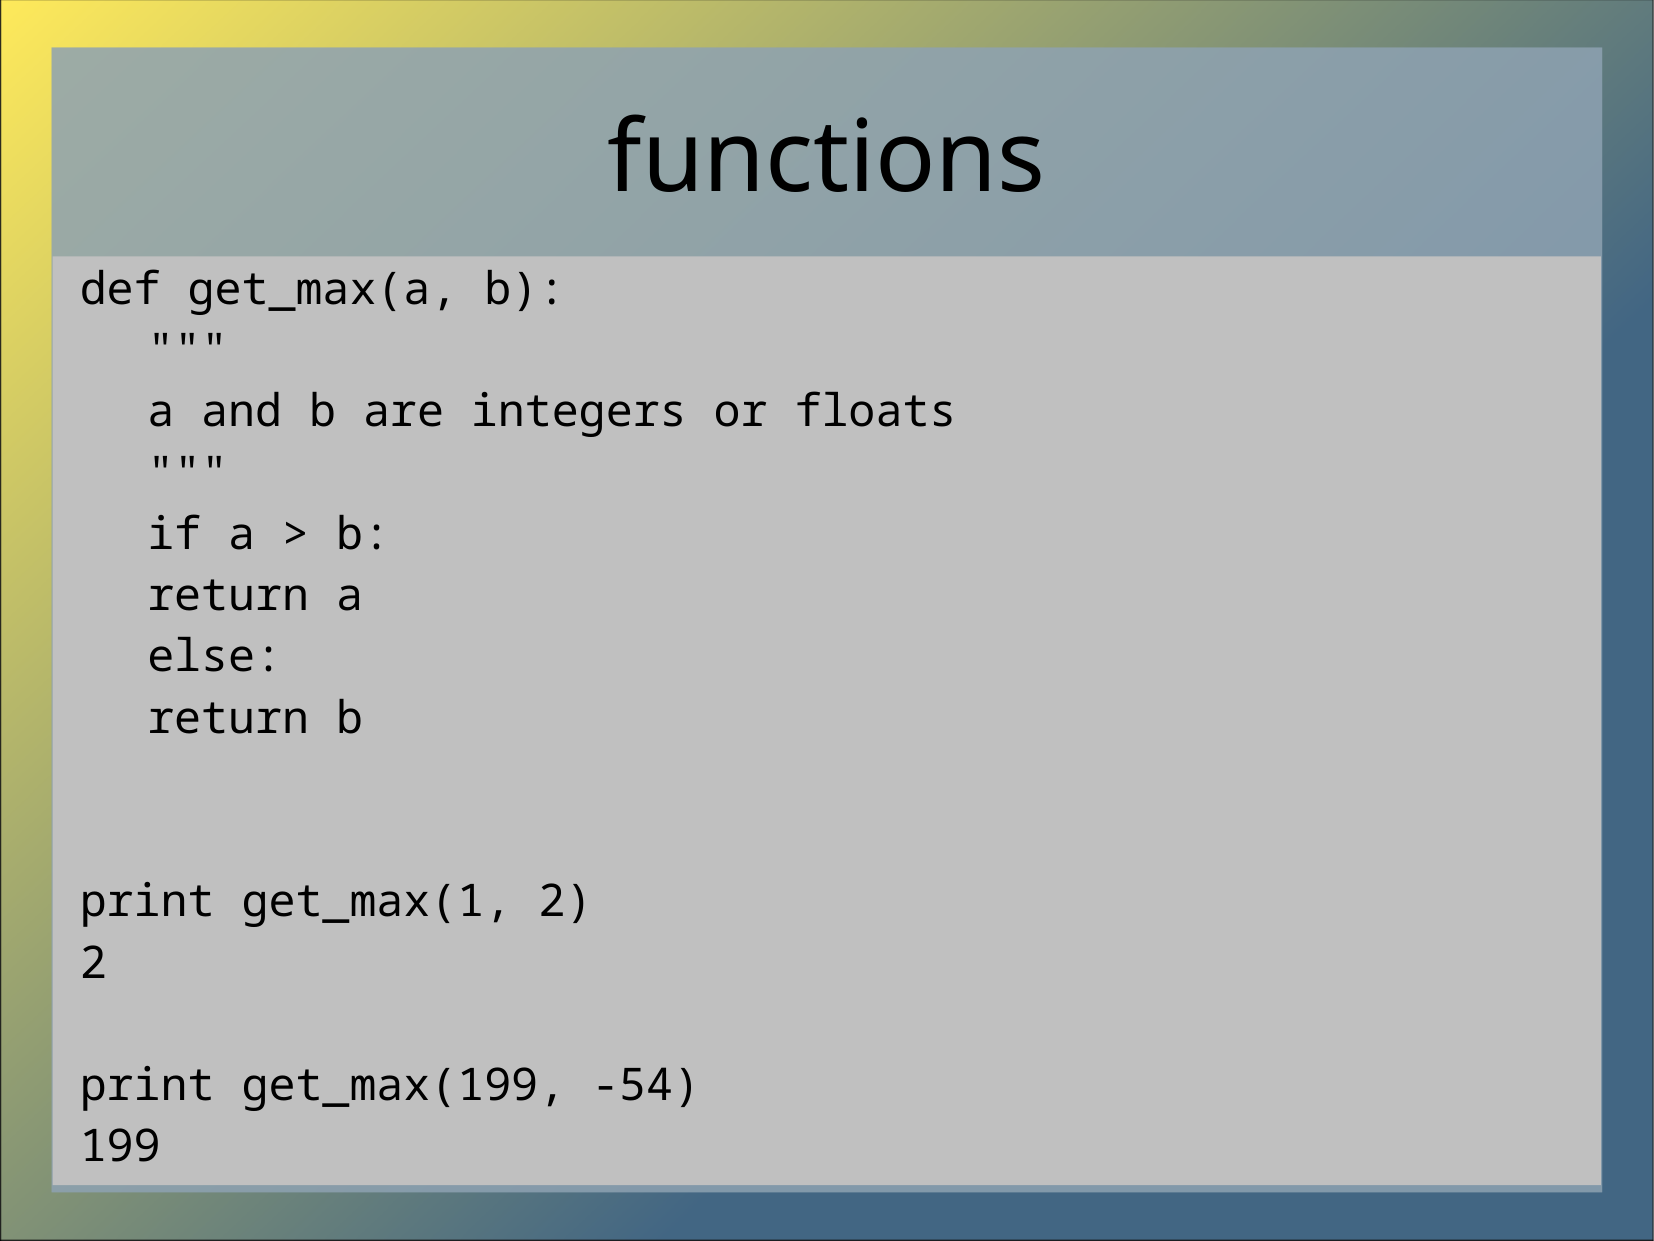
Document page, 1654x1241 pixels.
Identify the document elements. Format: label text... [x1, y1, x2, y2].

title functions [82, 49, 1571, 256]
picture [0, 0, 1654, 1241]
list def get_max(a, b): """ a and b are integers or floats """ if a > b: return a else: return b print get_max(1, 2) 2 print get_max(199, -54) 199 [52, 256, 1601, 1186]
